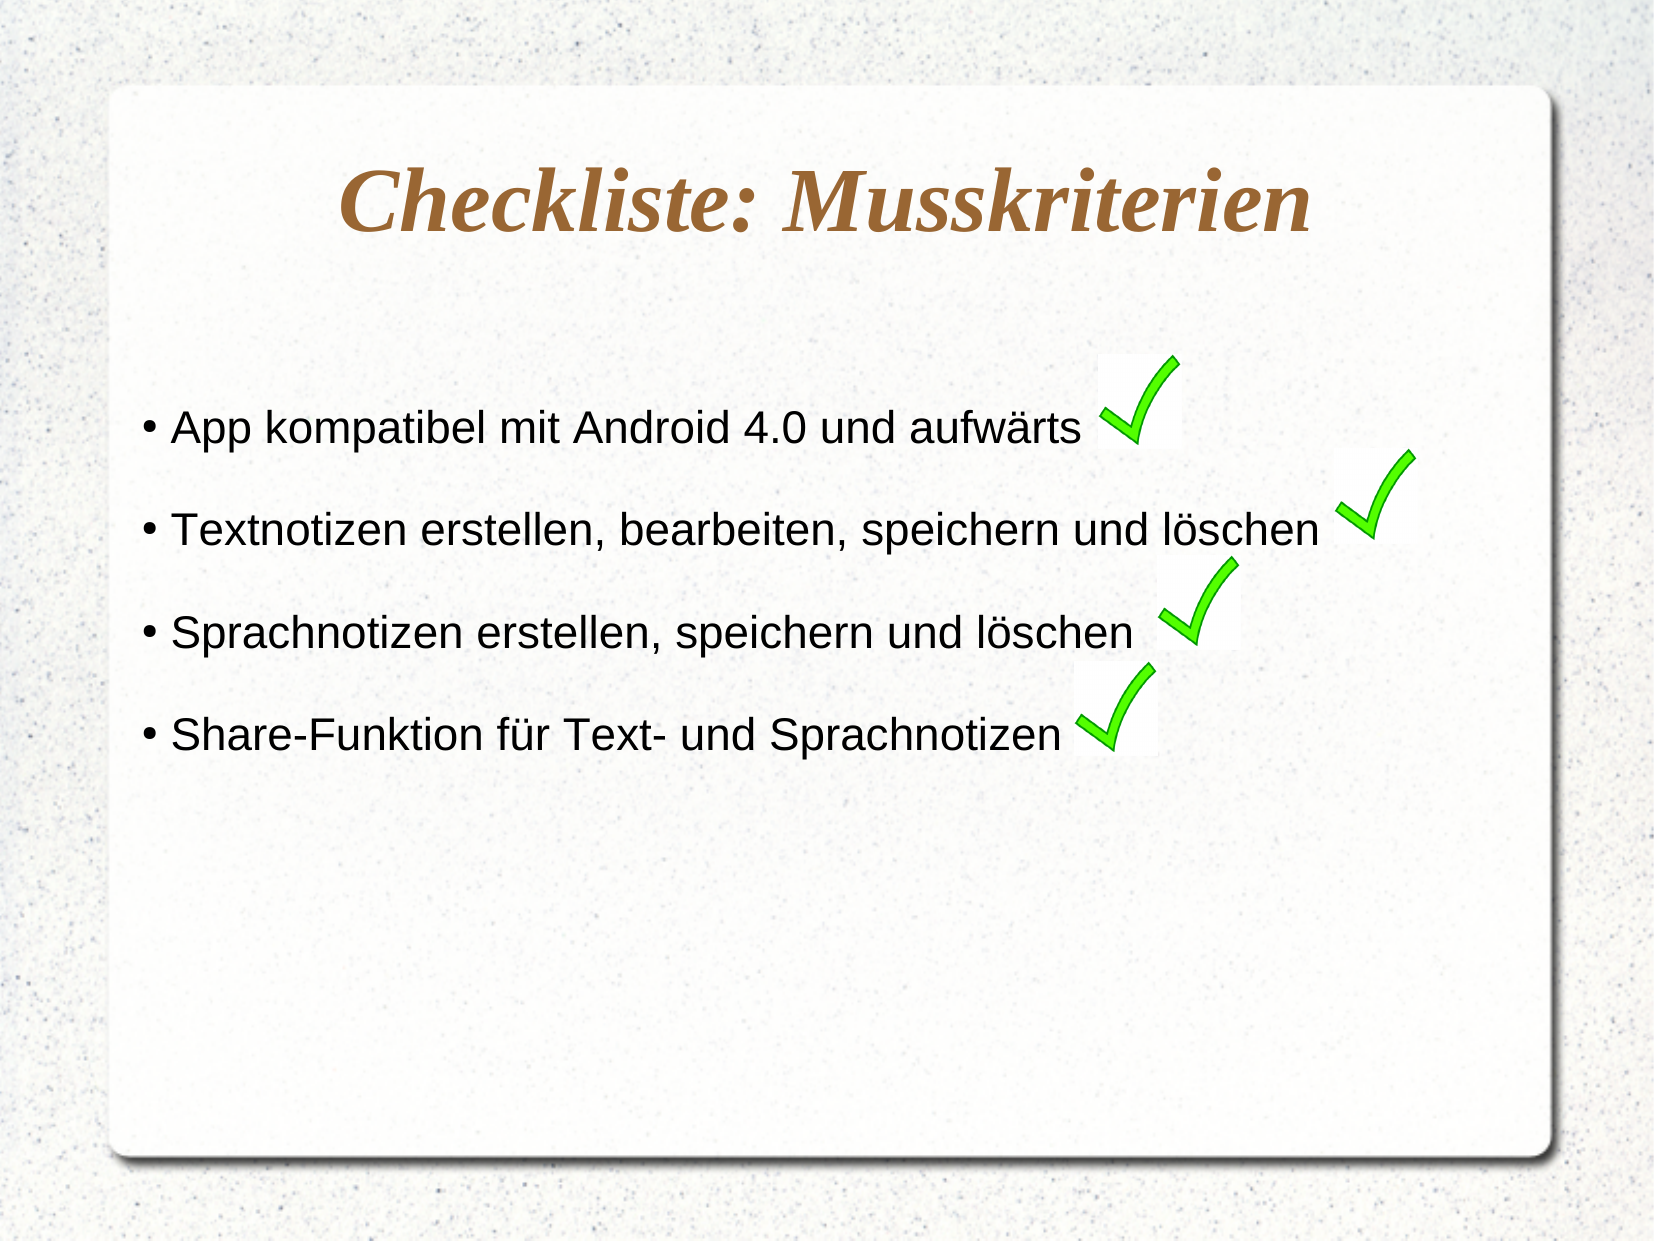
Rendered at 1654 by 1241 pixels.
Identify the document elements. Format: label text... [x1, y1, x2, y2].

text_box App kompatibel mit Android 4.0 und aufwärts Textnotizen erstellen, bearbeiten, speichern und löschen Sprachnotizen erstellen, speichern und löschen Share-Funktion für Text- und Sprachnotizen [141, 401, 1489, 1075]
title Checkliste: Musskriterien [118, 96, 1536, 304]
picture [0, 0, 1654, 1241]
